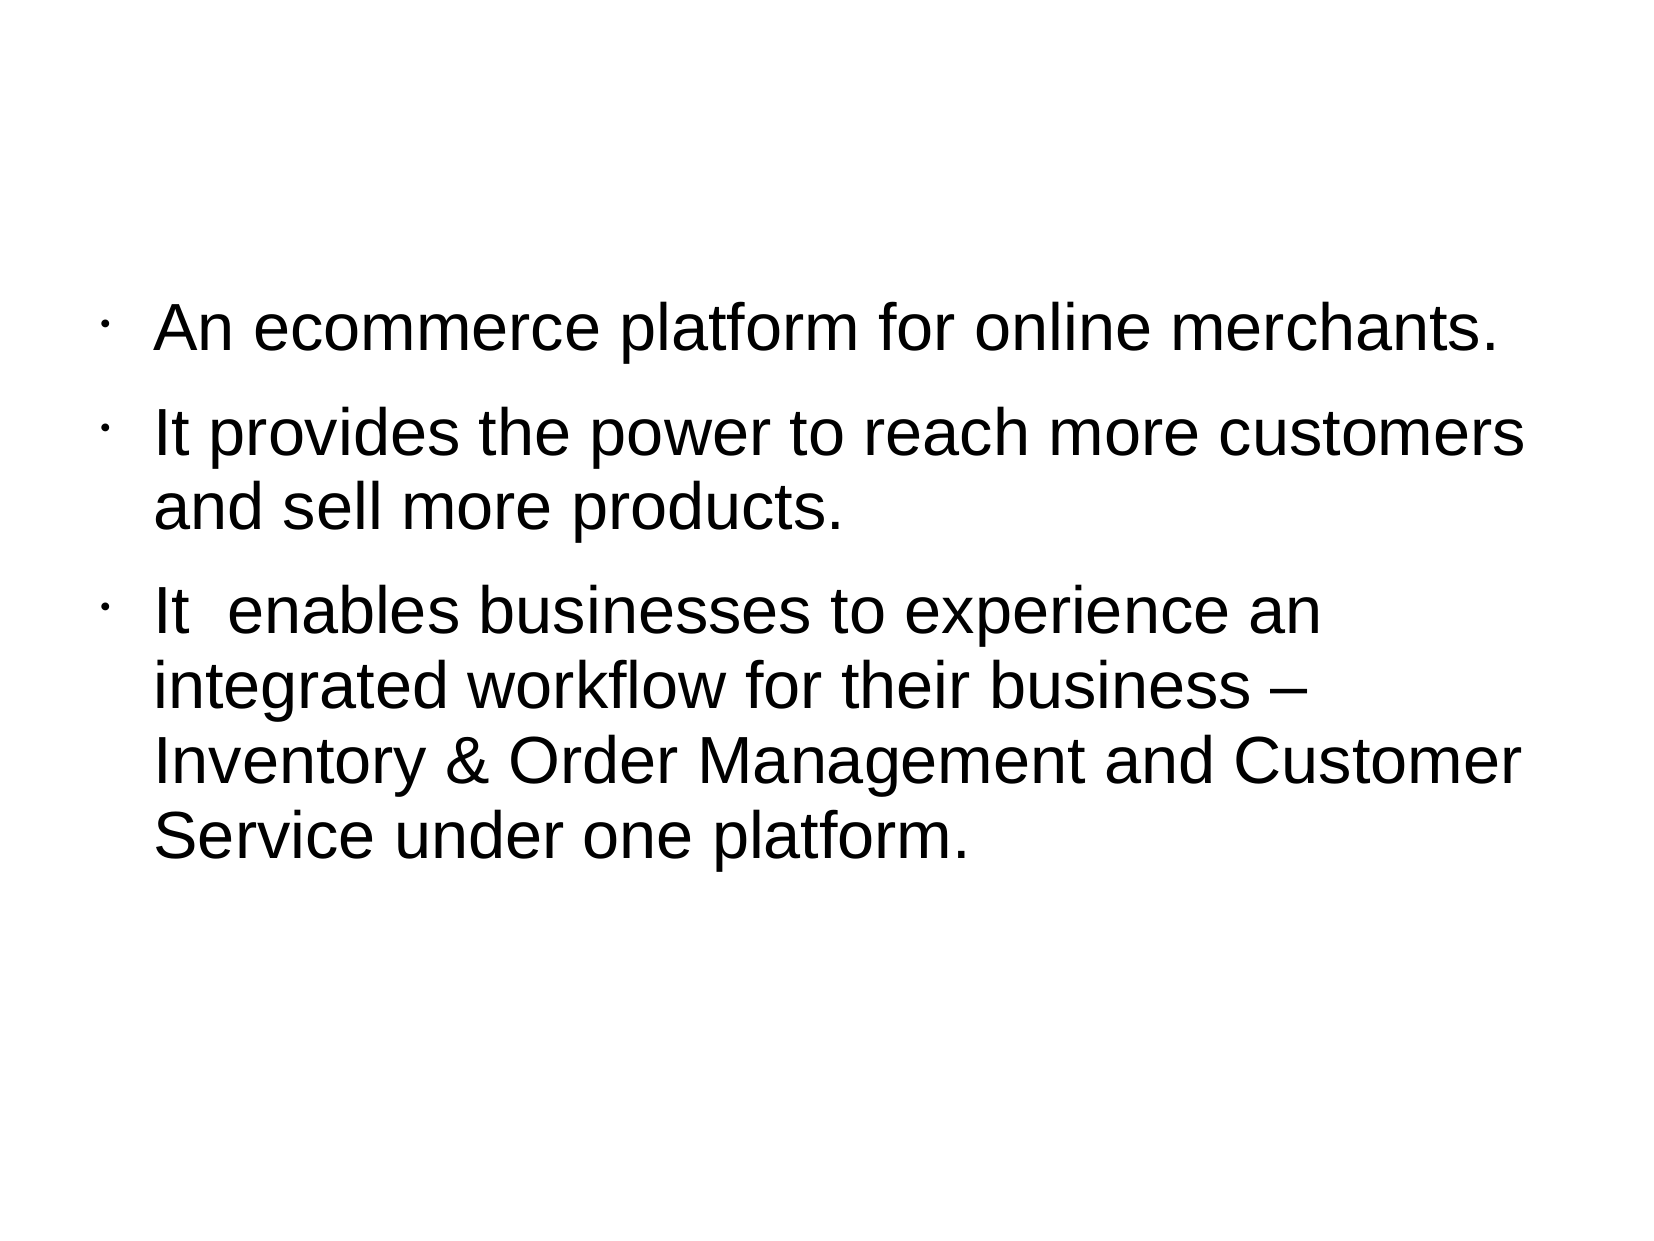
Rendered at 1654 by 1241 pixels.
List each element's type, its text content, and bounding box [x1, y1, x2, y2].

list An ecommerce platform for online merchants. It provides the power to reach more customers and sell more products. It enables businesses to experience an integrated workflow for their business – Inventory & Order Management and Customer Service under one platform. [82, 290, 1571, 1010]
